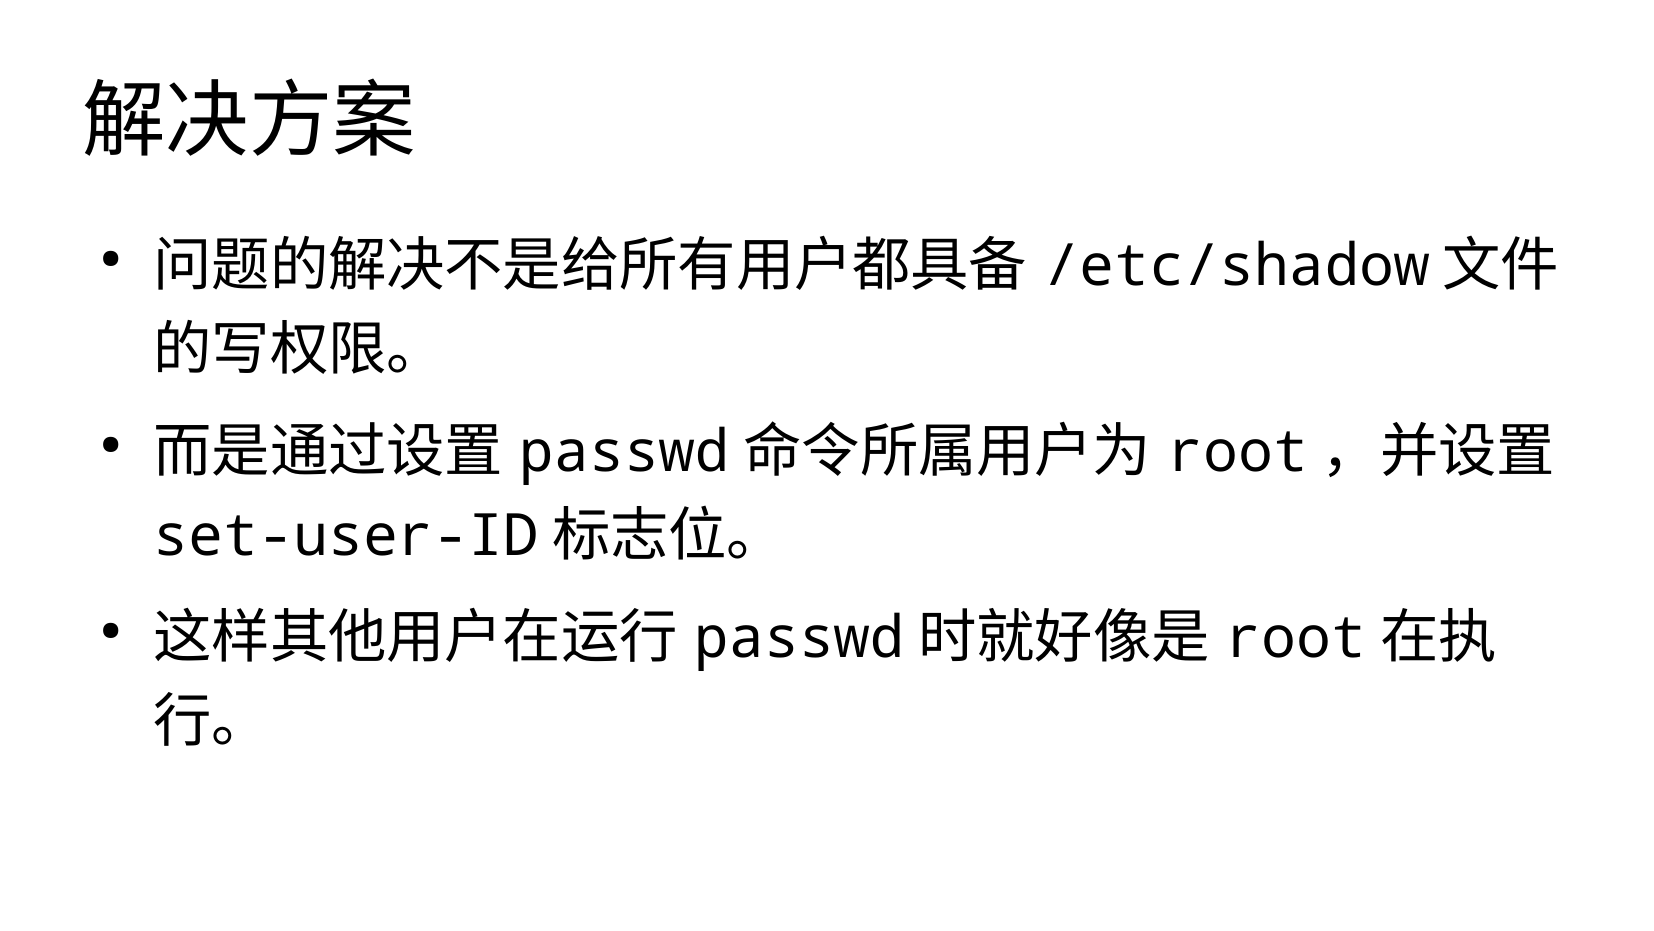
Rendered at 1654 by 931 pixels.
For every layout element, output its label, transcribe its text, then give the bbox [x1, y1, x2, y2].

list 问题的解决不是给所有用户都具备/etc/shadow文件的写权限。 而是通过设置passwd命令所属用户为root，并设置set-user-ID标志位。 这样其他用户在运行passwd时就好像是root在执行。 [82, 217, 1571, 827]
title 解决方案 [82, 37, 1571, 189]
